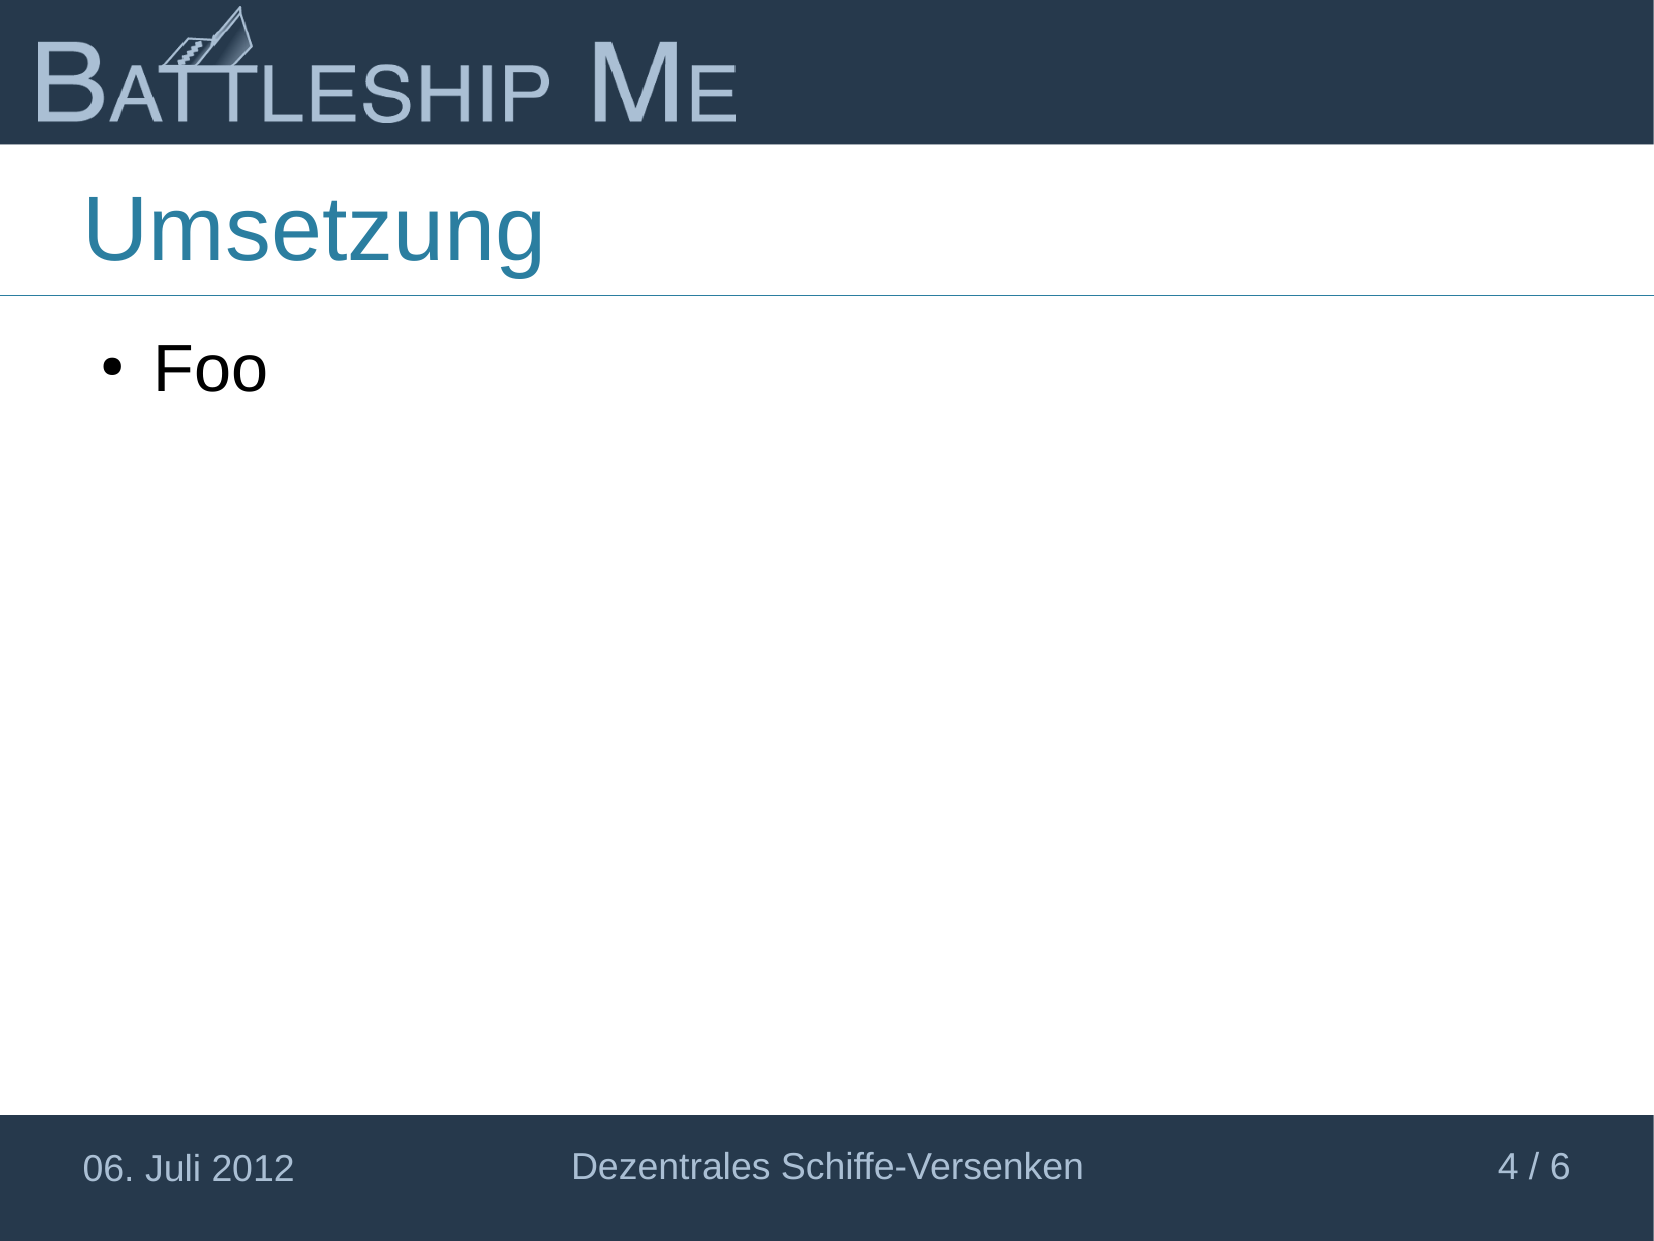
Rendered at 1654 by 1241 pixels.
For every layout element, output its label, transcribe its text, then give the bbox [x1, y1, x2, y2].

title Umsetzung [82, 177, 1571, 280]
picture [0, 296, 1654, 1241]
picture [0, 0, 1654, 295]
list Foo [82, 330, 1538, 1010]
